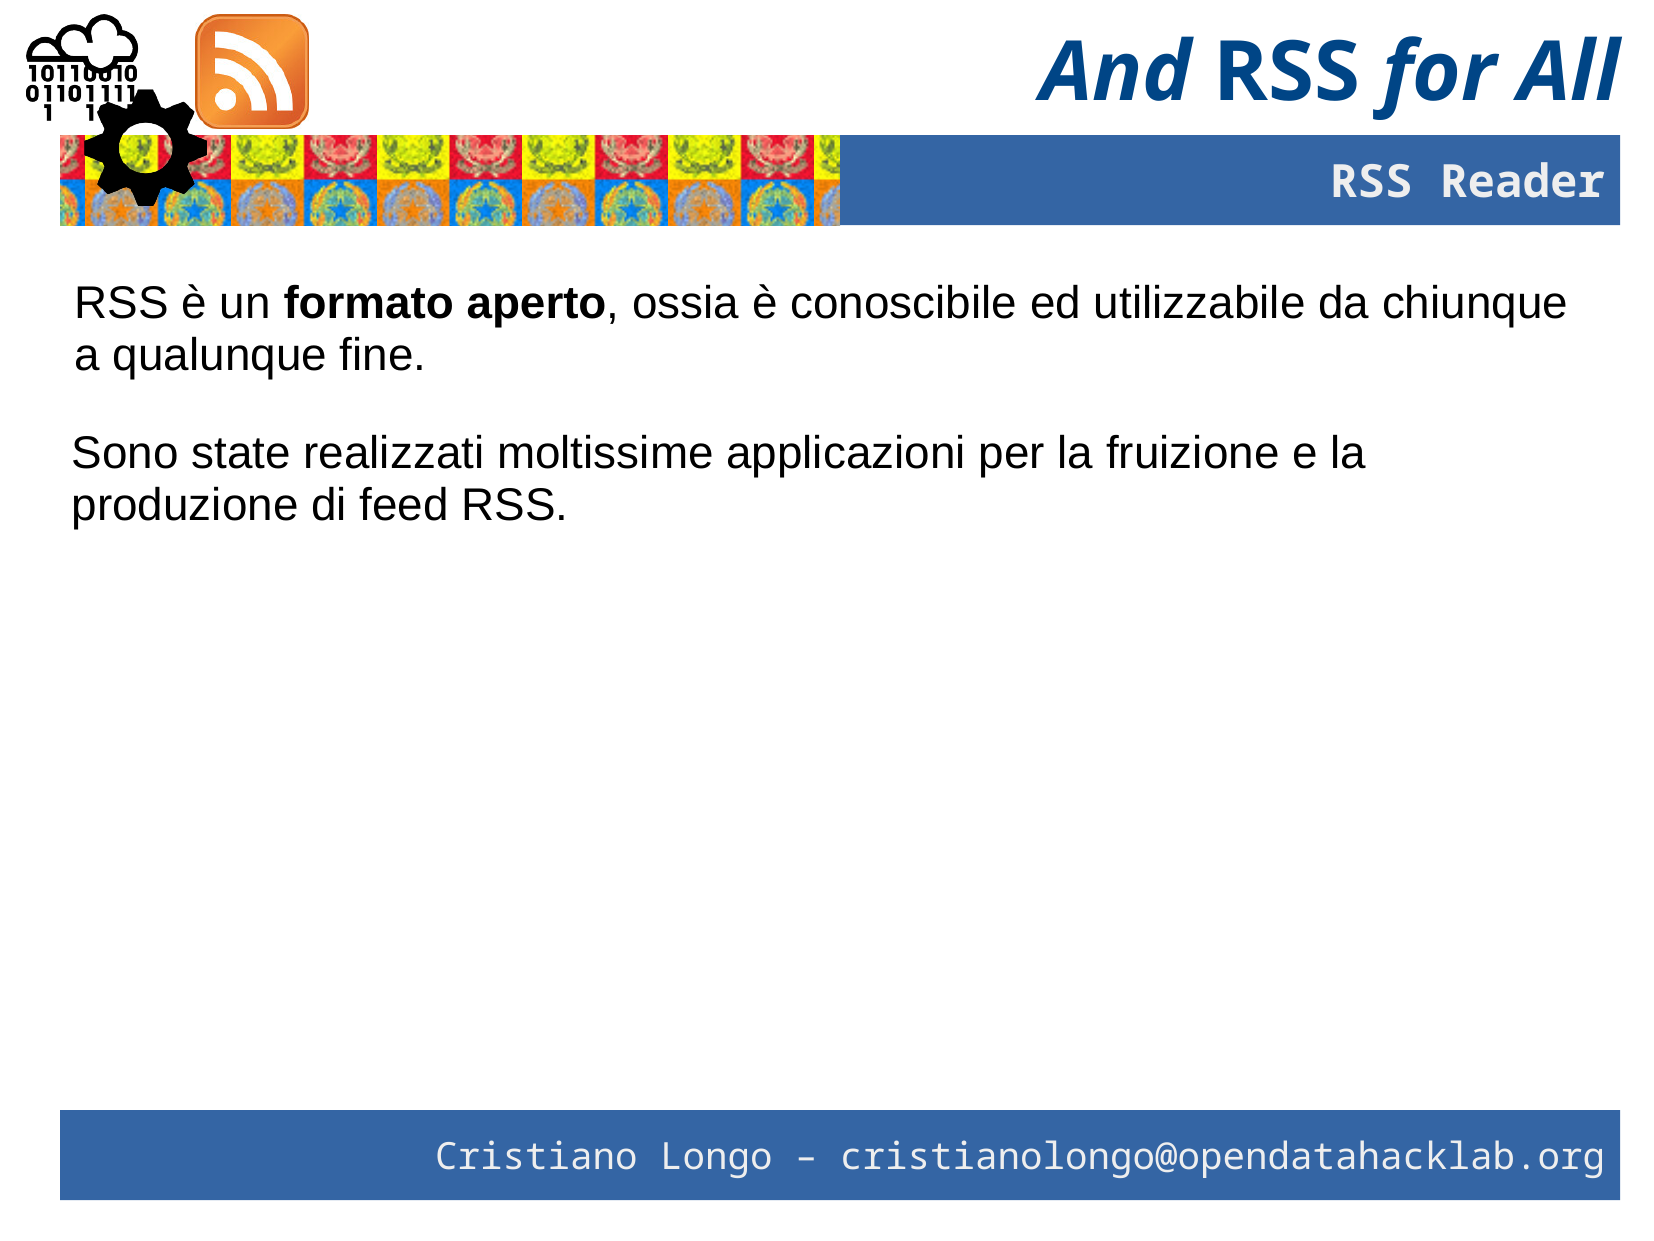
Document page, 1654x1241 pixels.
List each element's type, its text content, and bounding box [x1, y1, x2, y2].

text_box RSS Reader [840, 135, 1621, 226]
text_box RSS è un formato aperto, ossia è conoscibile ed utilizzabile da chiunque a qualunque fine. [60, 270, 1621, 406]
text_box Sono state realizzati moltissime applicazioni per la fruizione e la produzione di feed RSS. [56, 420, 1621, 538]
text_box [60, 135, 840, 226]
picture [26, 14, 309, 206]
text_box Cristiano Longo – cristianolongo@opendatahacklab.org [60, 1110, 1621, 1201]
text_box And RSS for All [870, 4, 1636, 214]
